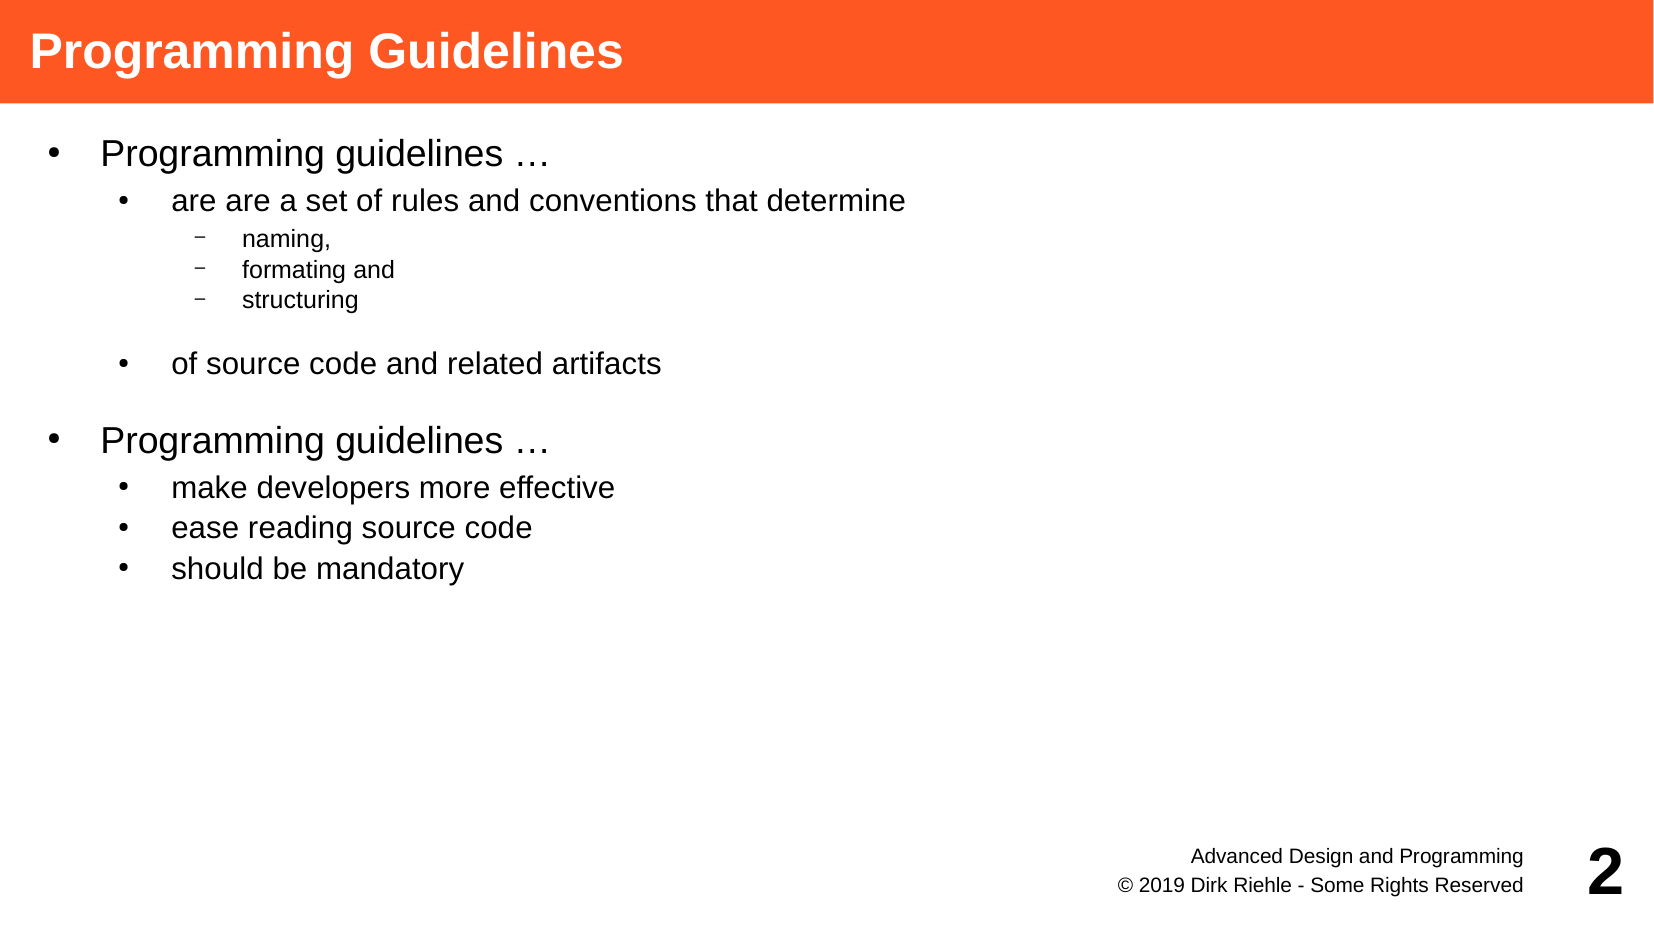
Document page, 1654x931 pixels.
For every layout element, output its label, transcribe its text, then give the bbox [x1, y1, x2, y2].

list Programming guidelines … are are a set of rules and conventions that determine naming, formating and structuring of source code and related artifacts Programming guidelines … make developers more effective ease reading source code should be mandatory [29, 132, 1625, 813]
title Programming Guidelines [0, 0, 1654, 104]
